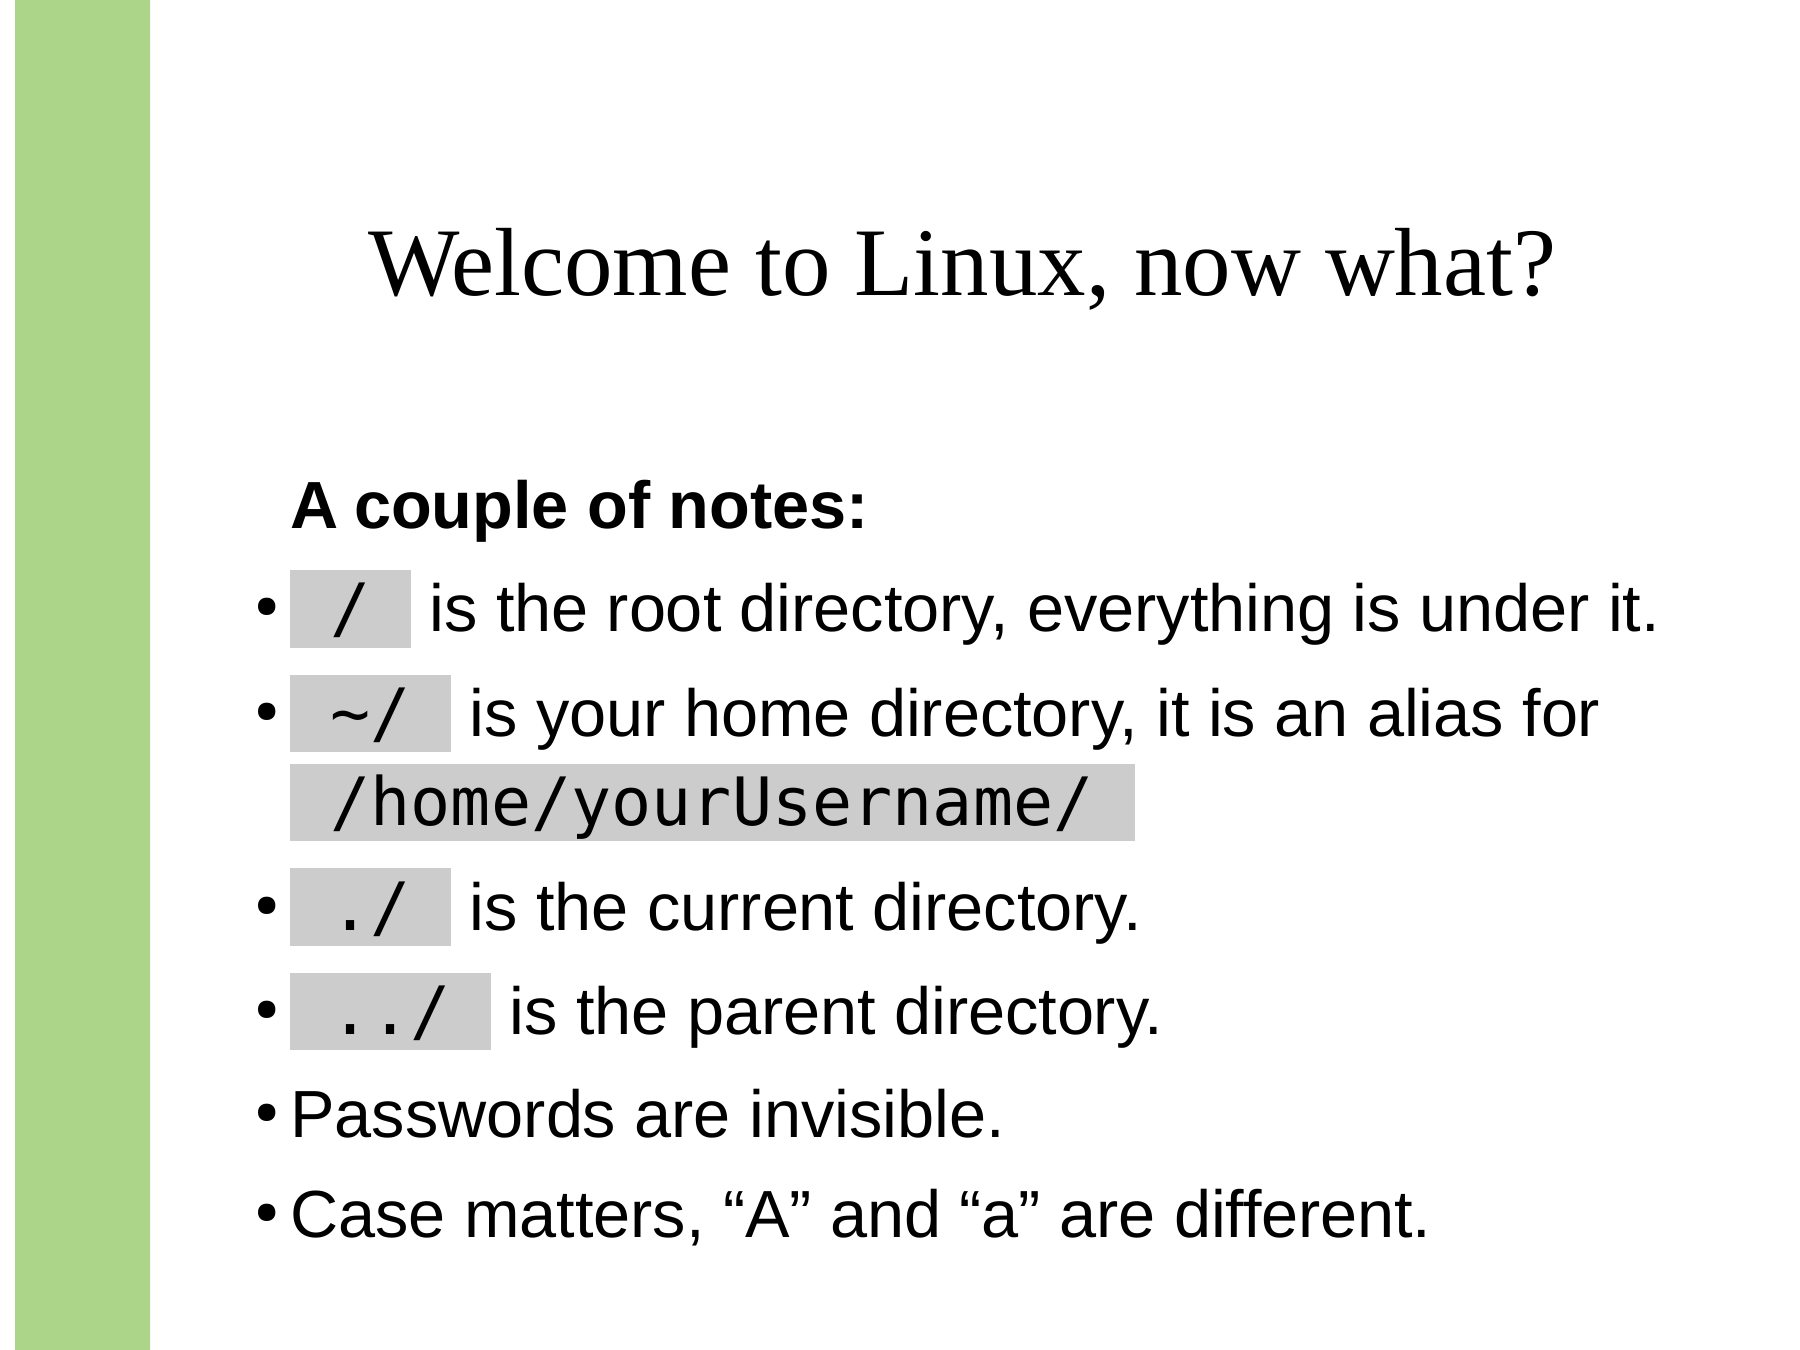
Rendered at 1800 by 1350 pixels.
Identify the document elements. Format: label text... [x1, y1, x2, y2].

subtitle Welcome to Linux, now what? [368, 101, 1591, 424]
text_box A couple of notes: / is the root directory, everything is under it. ~/ is your home directory, it is an alias for /home/yourUsername/ ./ is the current directory. ../ is the parent directory. Passwords are invisible. Case matters, “A” and “a” are different. [240, 449, 1681, 1335]
